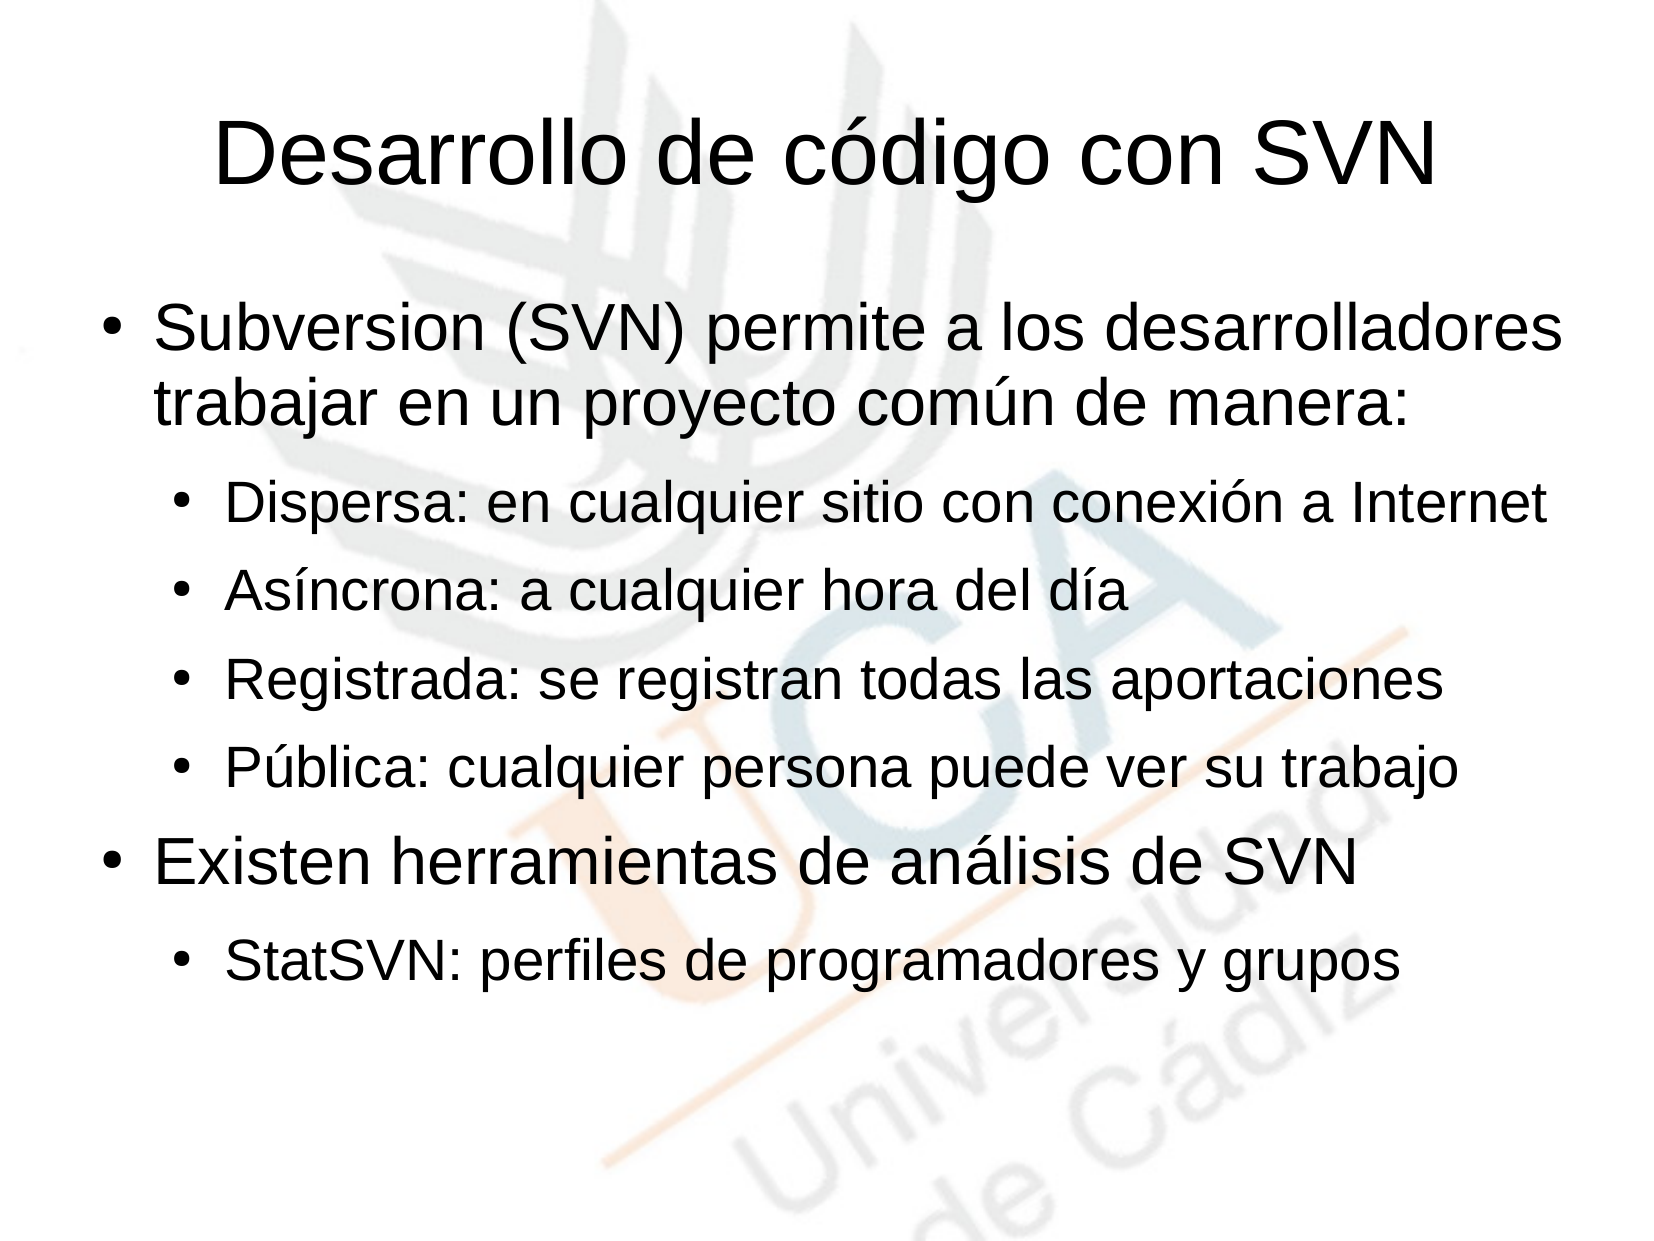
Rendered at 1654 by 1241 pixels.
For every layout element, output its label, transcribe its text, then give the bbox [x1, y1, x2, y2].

picture [0, 0, 1654, 1241]
list Subversion (SVN) permite a los desarrolladores trabajar en un proyecto común de manera: Dispersa: en cualquier sitio con conexión a Internet Asíncrona: a cualquier hora del día Registrada: se registran todas las aportaciones Pública: cualquier persona puede ver su trabajo Existen herramientas de análisis de SVN StatSVN: perfiles de programadores y grupos [82, 290, 1571, 1094]
title Desarrollo de código con SVN [82, 56, 1571, 250]
